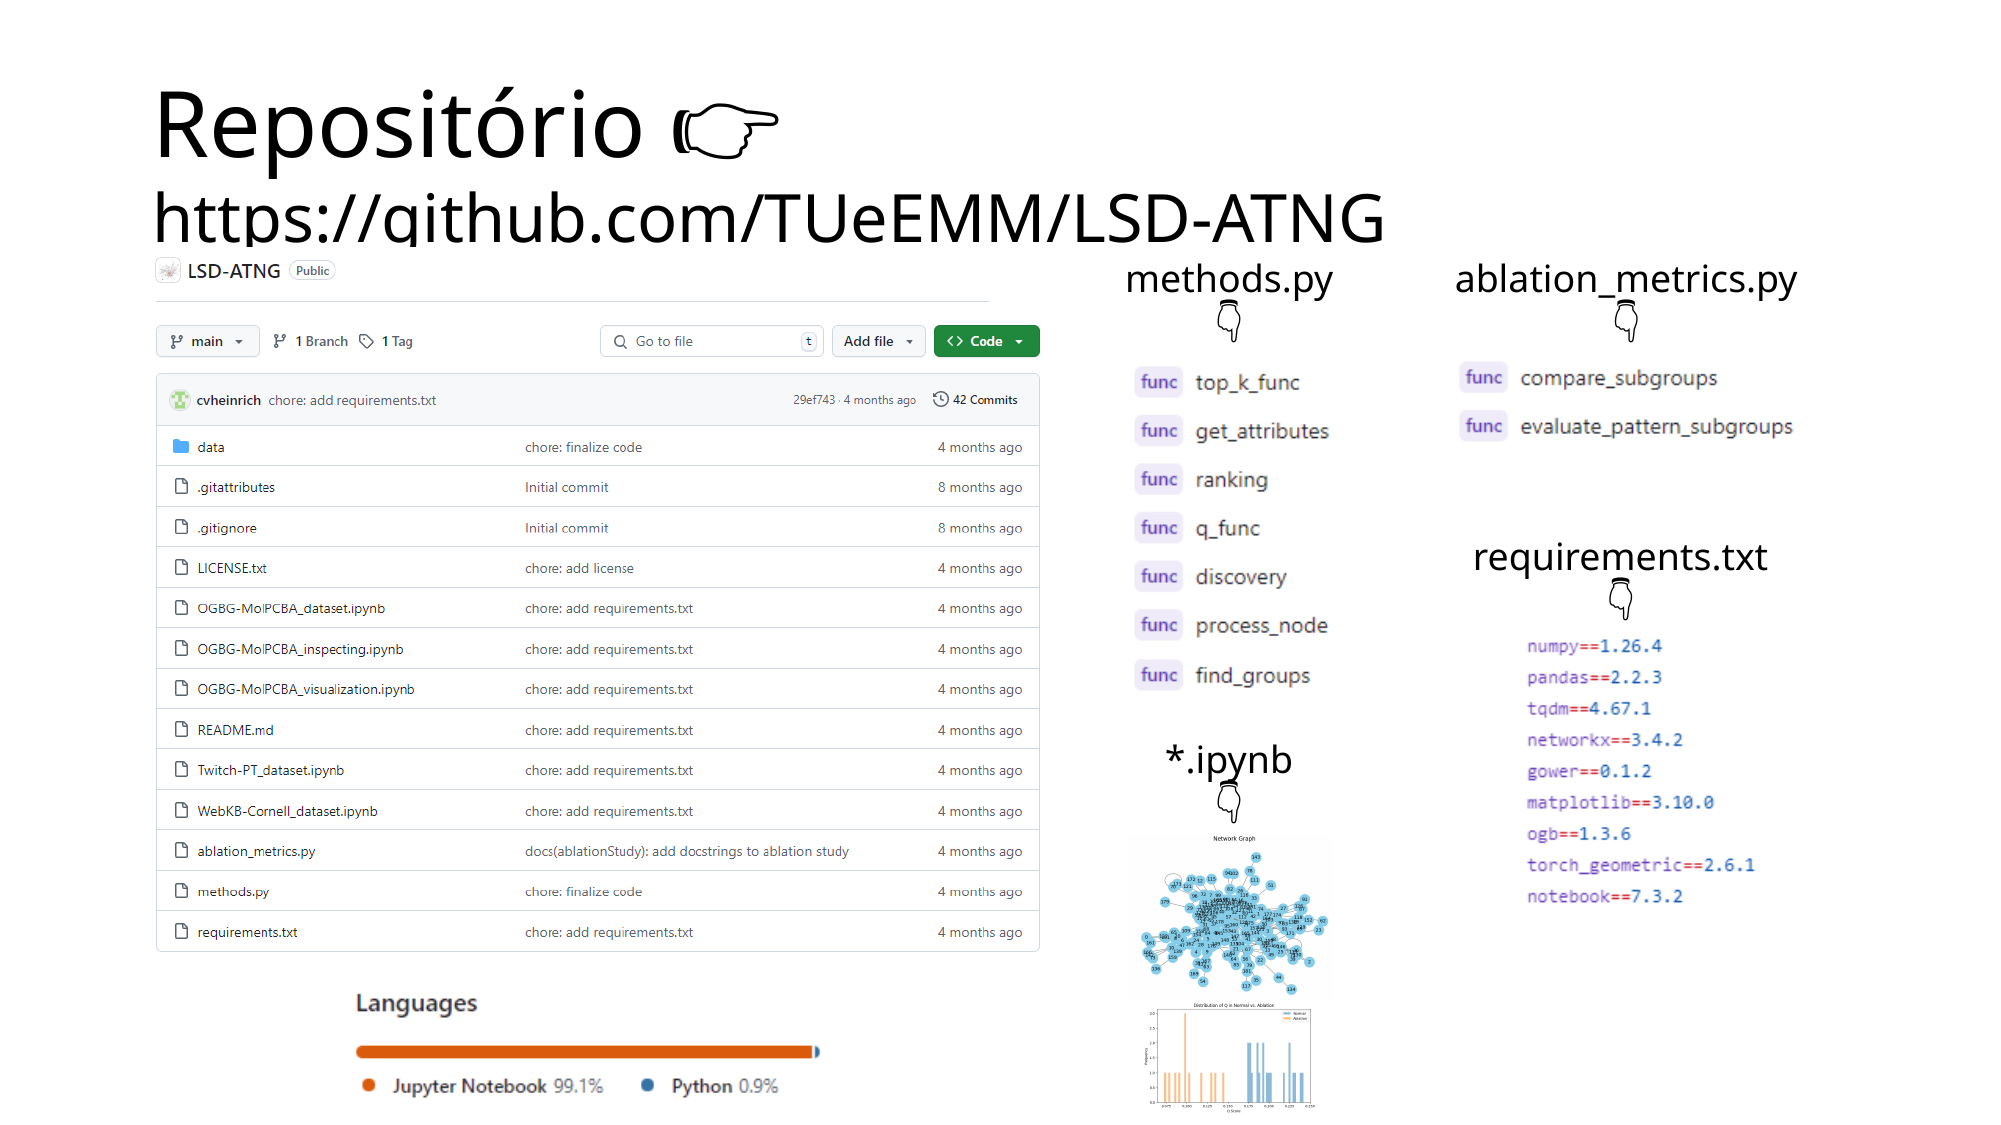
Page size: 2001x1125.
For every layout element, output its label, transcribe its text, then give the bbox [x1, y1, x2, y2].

picture [1507, 632, 1768, 923]
text_box *.ipynb 👇 [1083, 728, 1375, 835]
text_box ablation_metrics.py 👇 [1414, 247, 1839, 354]
picture [1128, 834, 1333, 1115]
text_box requirements.txt 👇 [1408, 525, 1834, 632]
picture [119, 247, 1056, 962]
picture [1116, 354, 1343, 705]
picture [1447, 354, 1806, 459]
picture [344, 977, 831, 1115]
text_box methods.py 👇 [1083, 247, 1375, 354]
title Repositório 👉 https://github.com/TUeEMM/LSD-ATNG [137, 59, 1863, 278]
